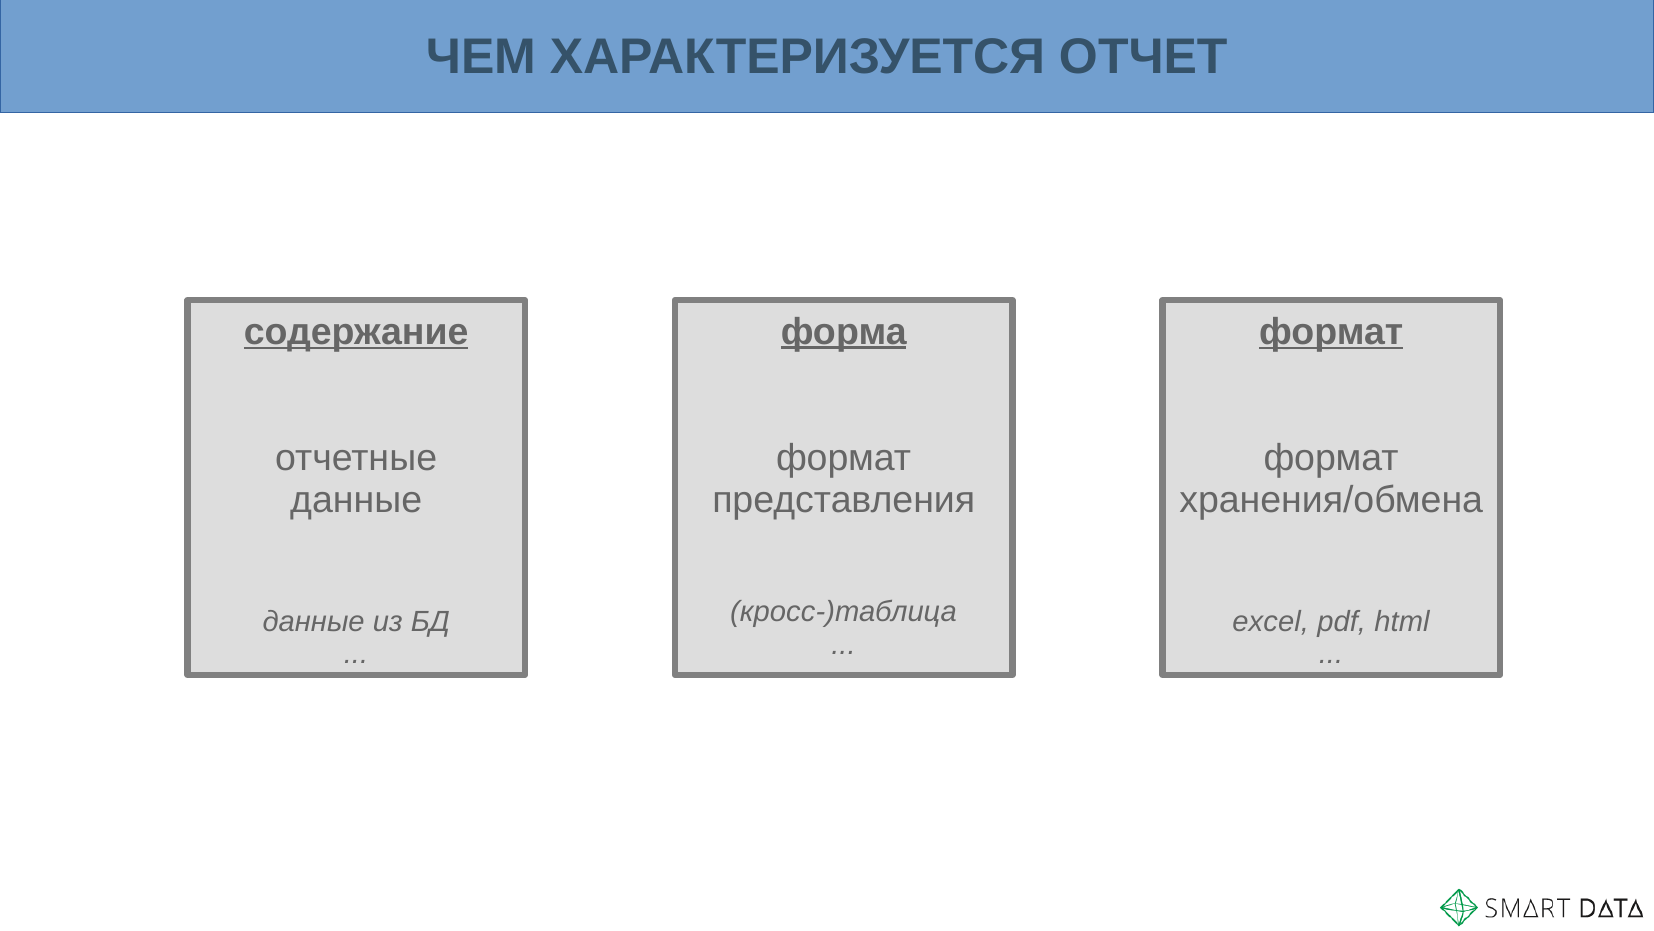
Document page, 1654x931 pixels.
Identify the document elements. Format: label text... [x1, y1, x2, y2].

text_box ЧЕМ ХАРАКТЕРИЗУЕТСЯ ОТЧЕТ [0, 0, 1654, 113]
text_box формат формат хранения/обмена excel, pdf, html ... [1162, 300, 1500, 676]
picture [1434, 883, 1654, 931]
text_box содержание отчетные данные данные из БД ... [187, 300, 525, 676]
text_box форма формат представления (кросс-)таблица ... [674, 300, 1013, 676]
